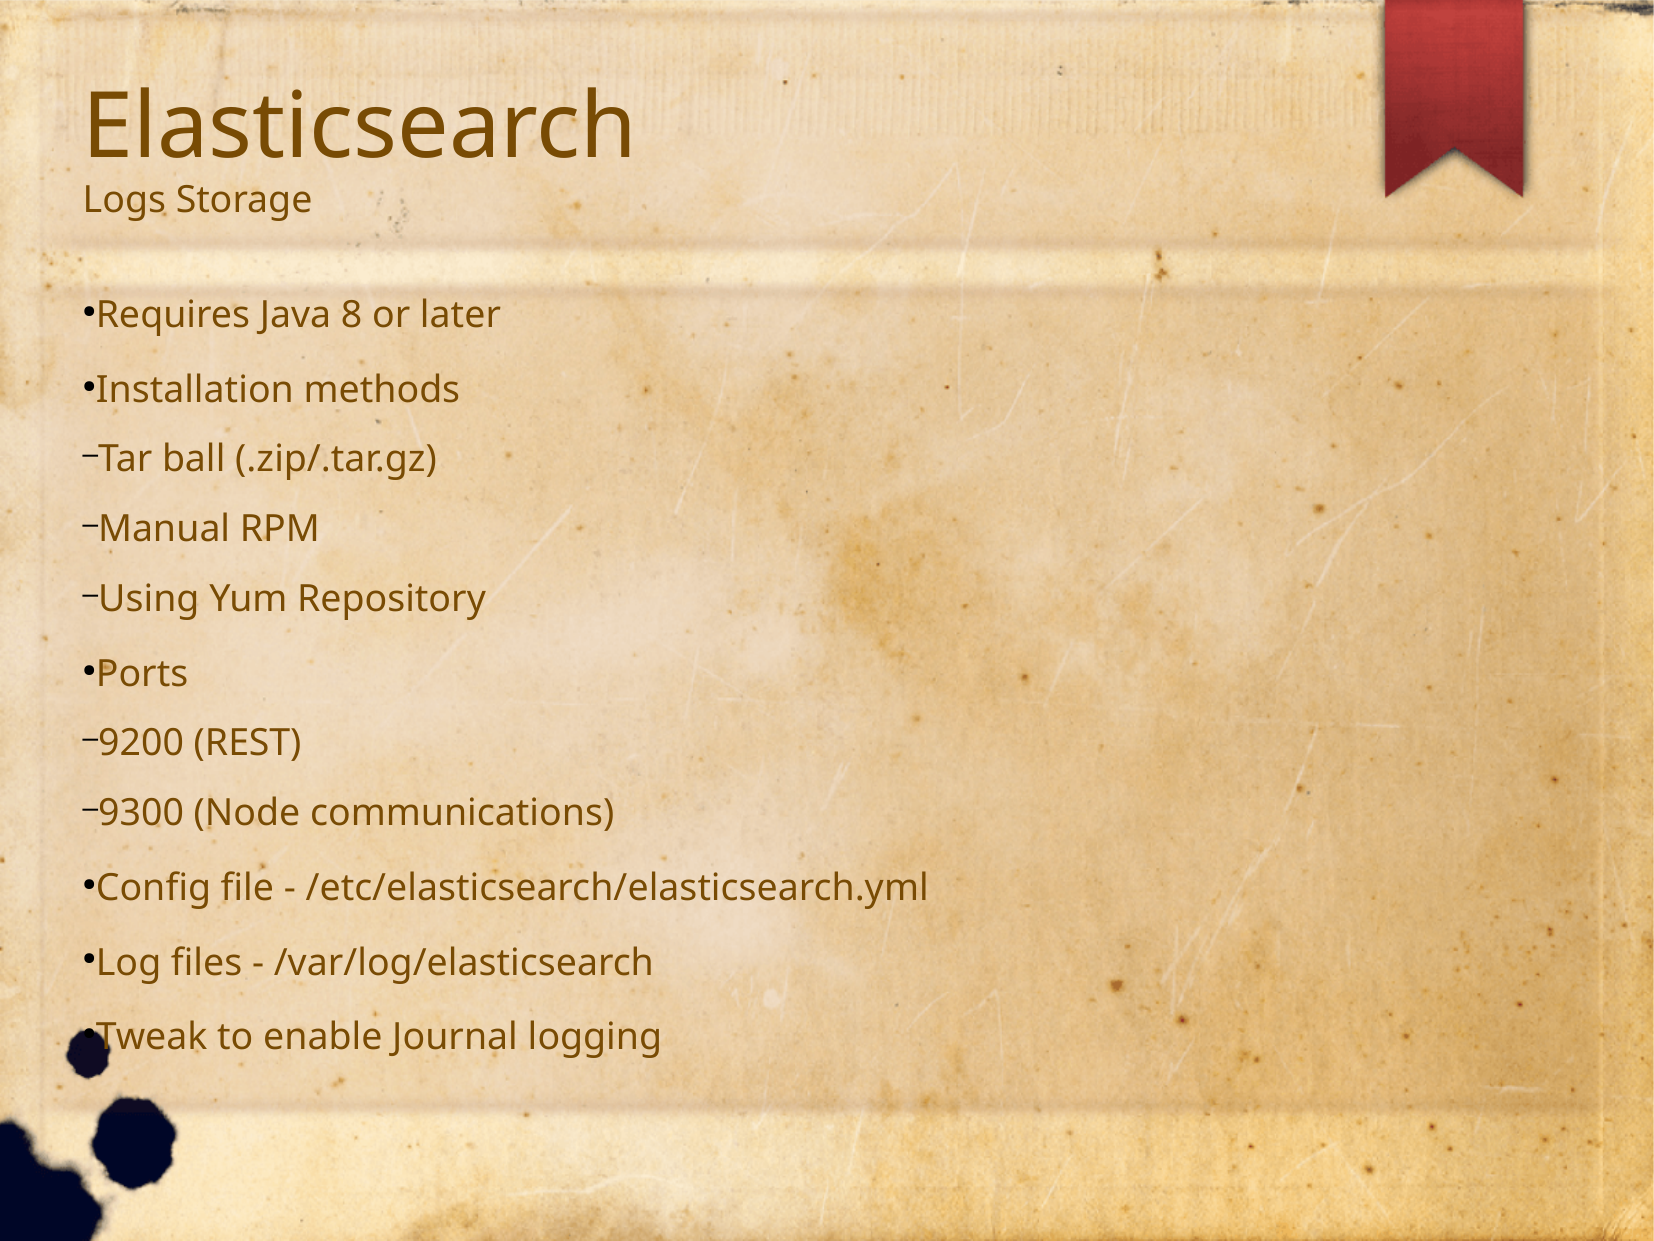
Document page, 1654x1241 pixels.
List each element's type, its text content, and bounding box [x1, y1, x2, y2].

list Requires Java 8 or later Installation methods Tar ball (.zip/.tar.gz) Manual RPM Using Yum Repository Ports 9200 (REST) 9300 (Node communications) Config file - /etc/elasticsearch/elasticsearch.yml Log files - /var/log/elasticsearch Tweak to enable Journal logging [82, 290, 1538, 1063]
title Elasticsearch Logs Storage [82, 49, 1347, 237]
